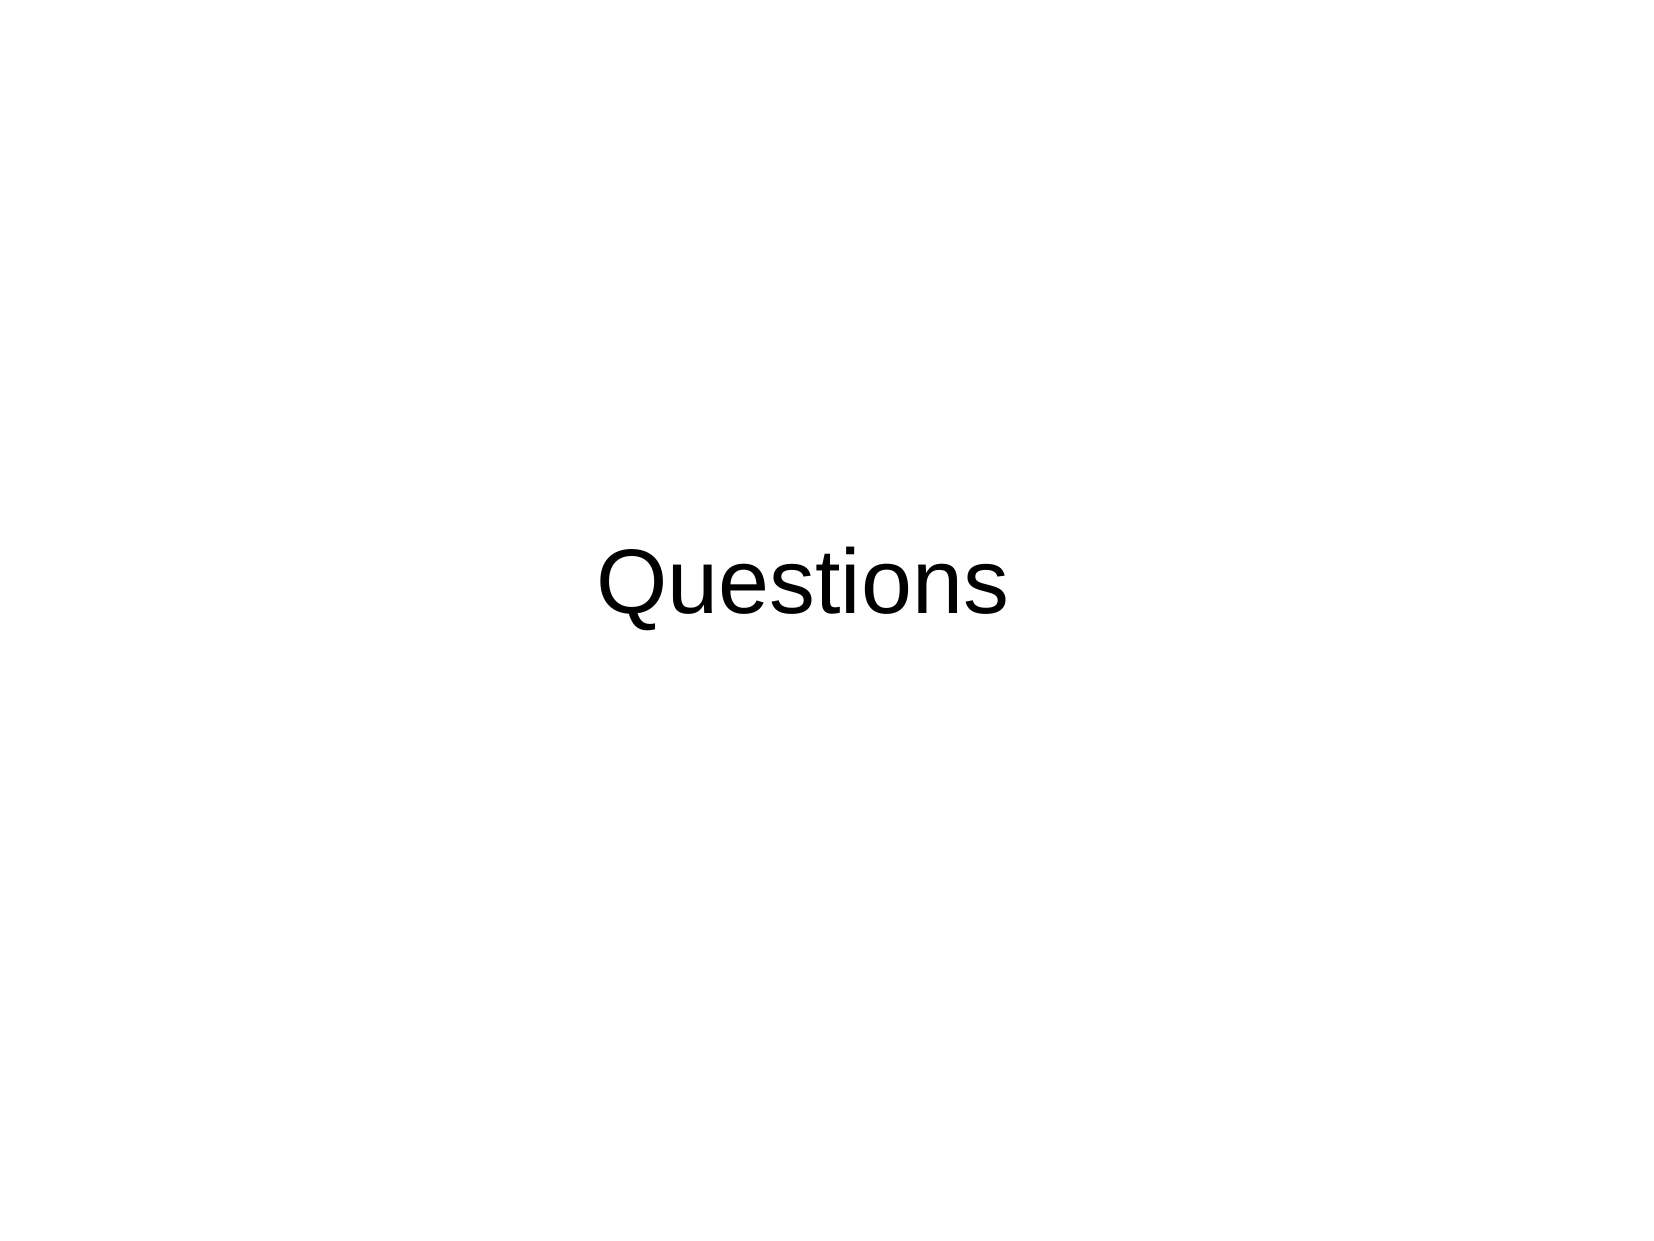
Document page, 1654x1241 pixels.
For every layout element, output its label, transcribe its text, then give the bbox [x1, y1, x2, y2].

title Questions [59, 478, 1548, 686]
